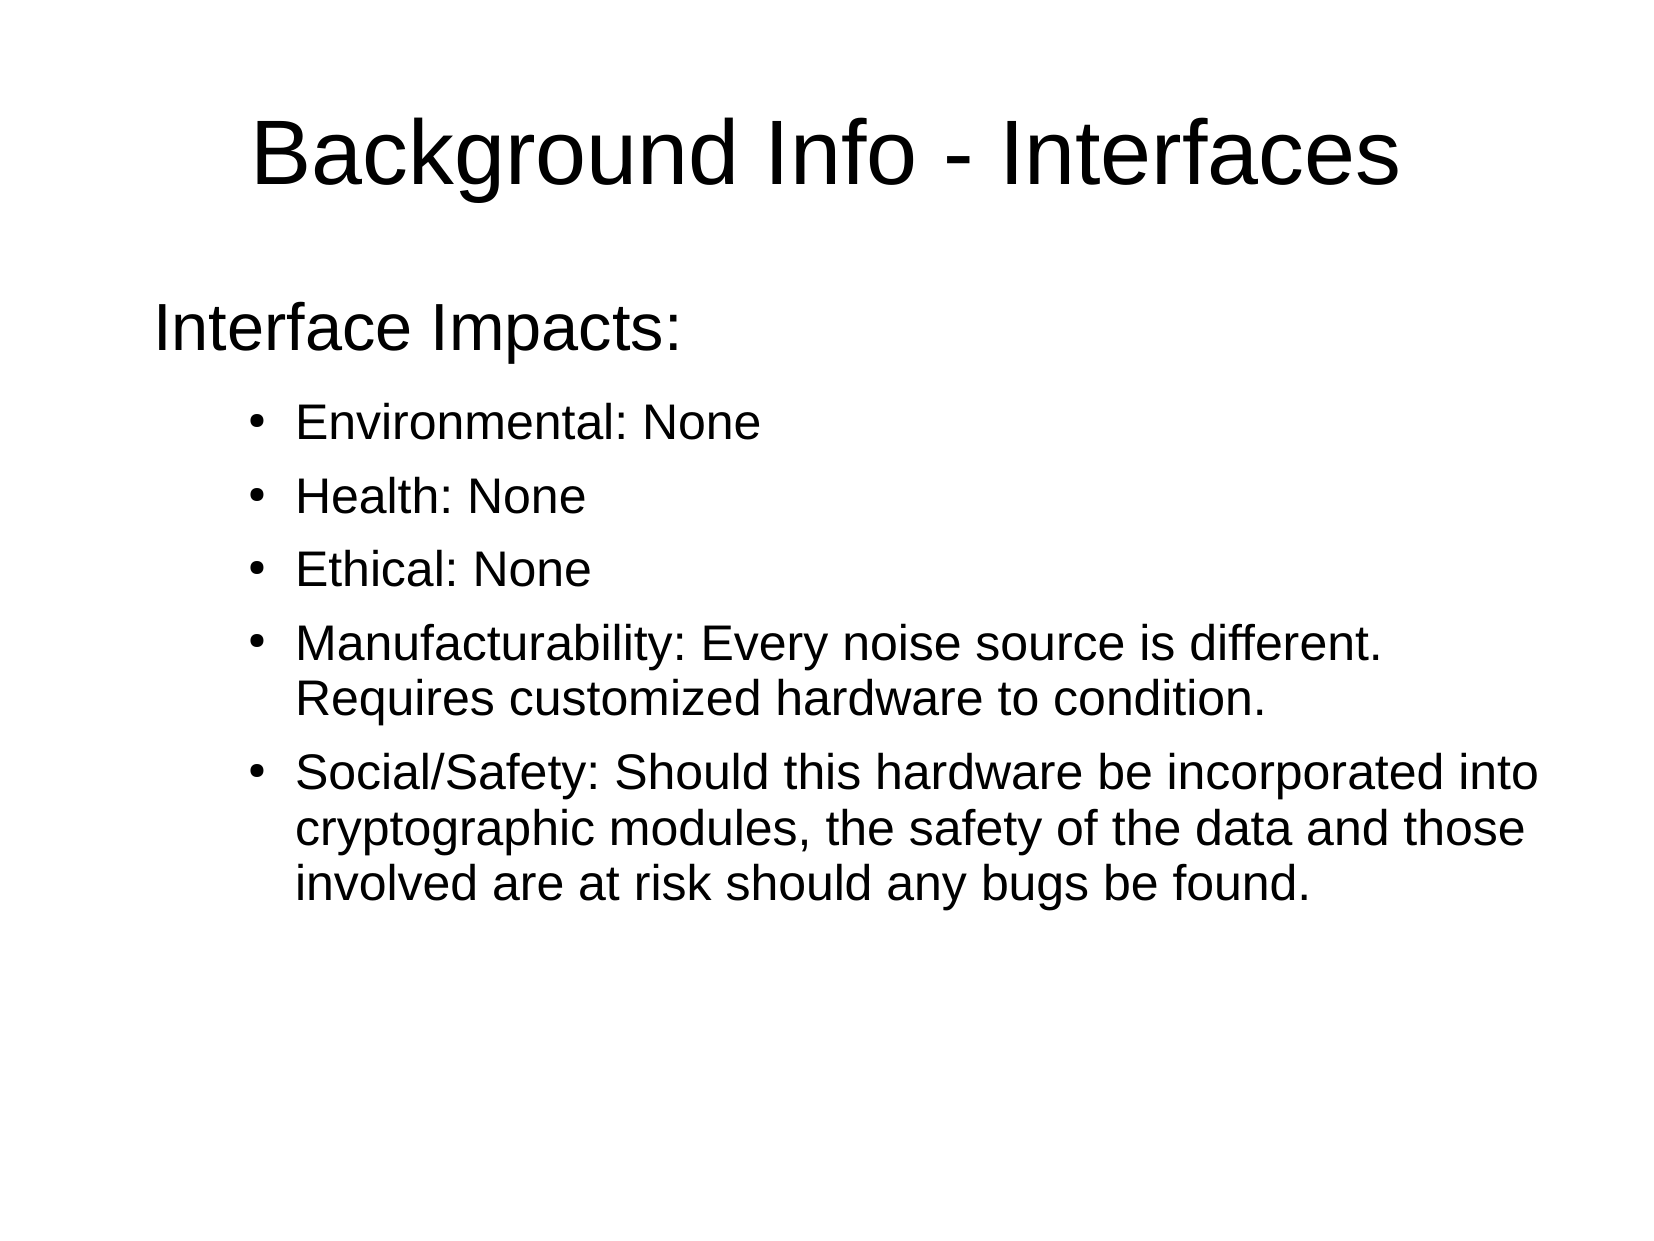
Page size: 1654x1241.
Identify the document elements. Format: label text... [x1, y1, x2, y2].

title Background Info - Interfaces [82, 49, 1571, 257]
list Interface Impacts: Environmental: None Health: None Ethical: None Manufacturability: Every noise source is different. Requires customized hardware to condition. Social/Safety: Should this hardware be incorporated into cryptographic modules, the safety of the data and those involved are at risk should any bugs be found. [82, 290, 1571, 1010]
